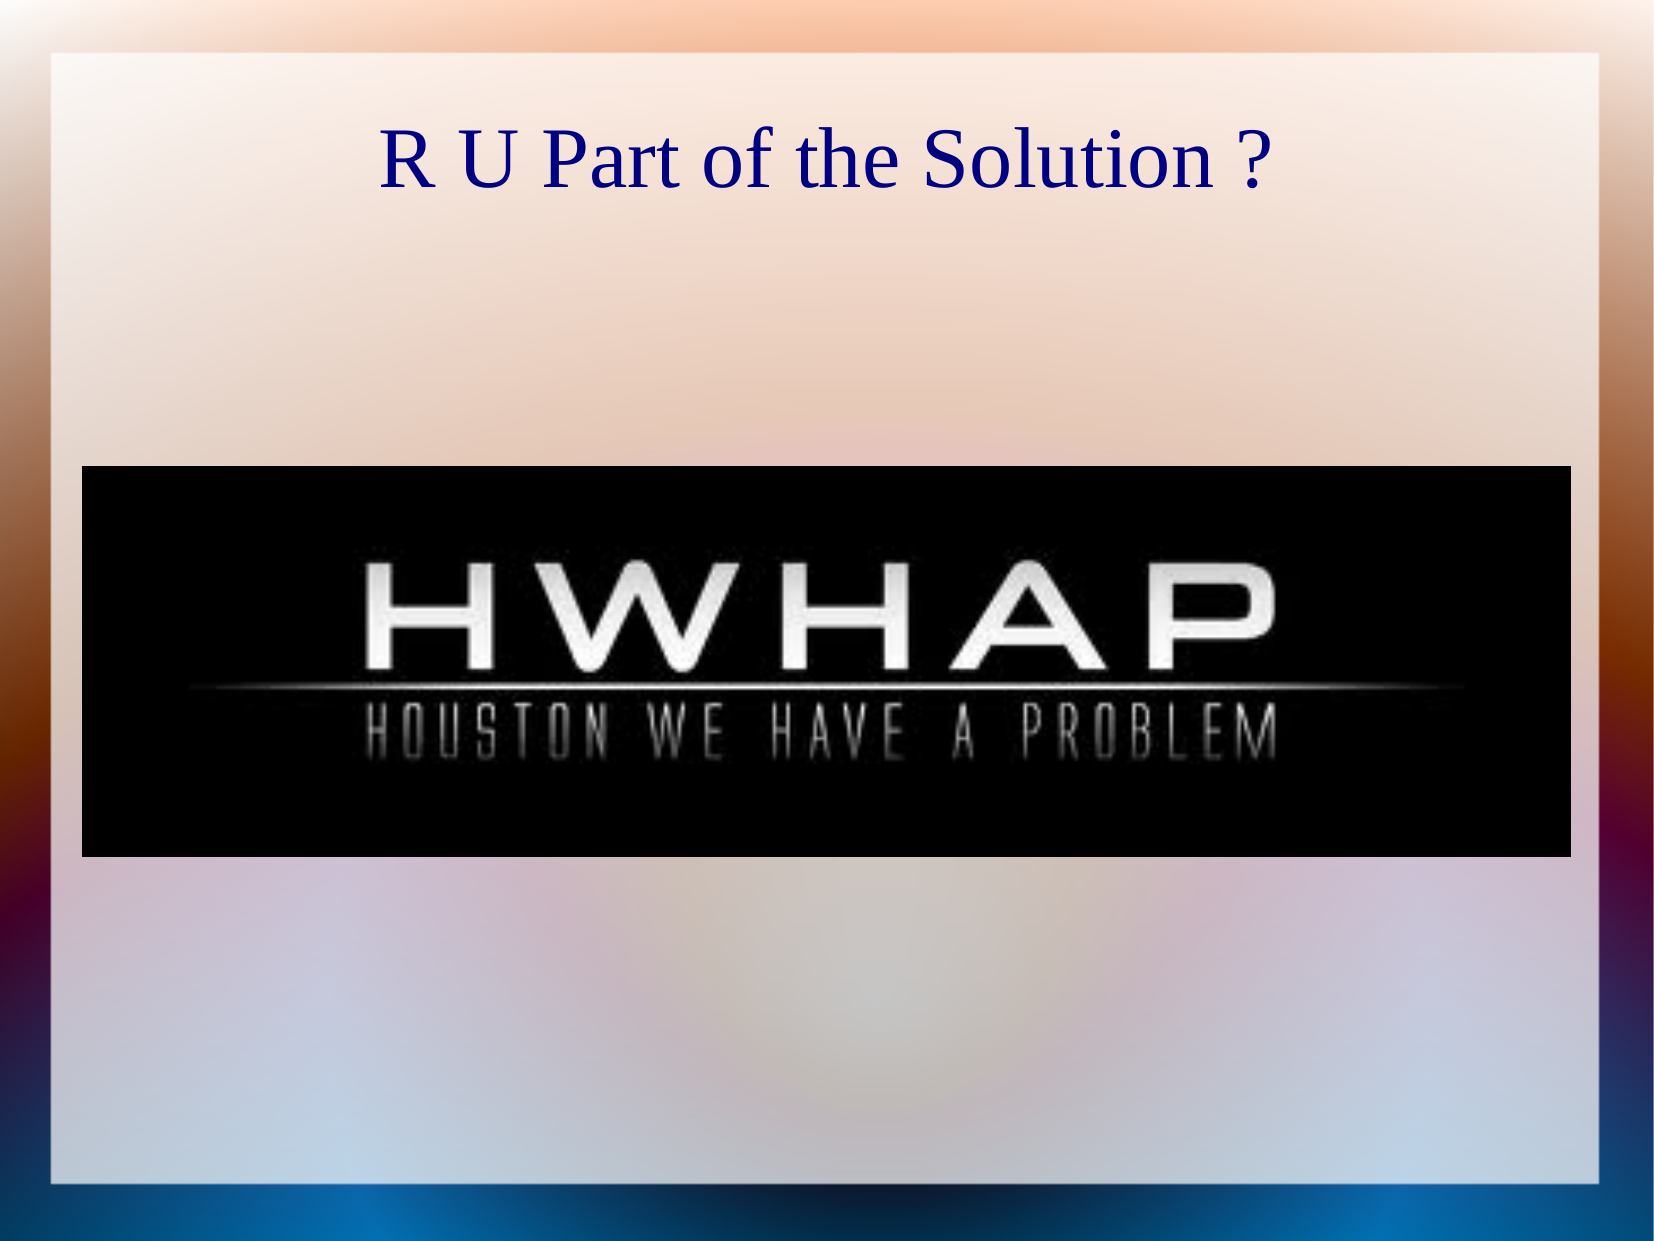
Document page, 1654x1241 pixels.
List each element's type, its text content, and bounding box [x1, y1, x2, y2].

picture [0, 0, 1654, 1241]
title R U Part of the Solution ? [82, 55, 1571, 263]
